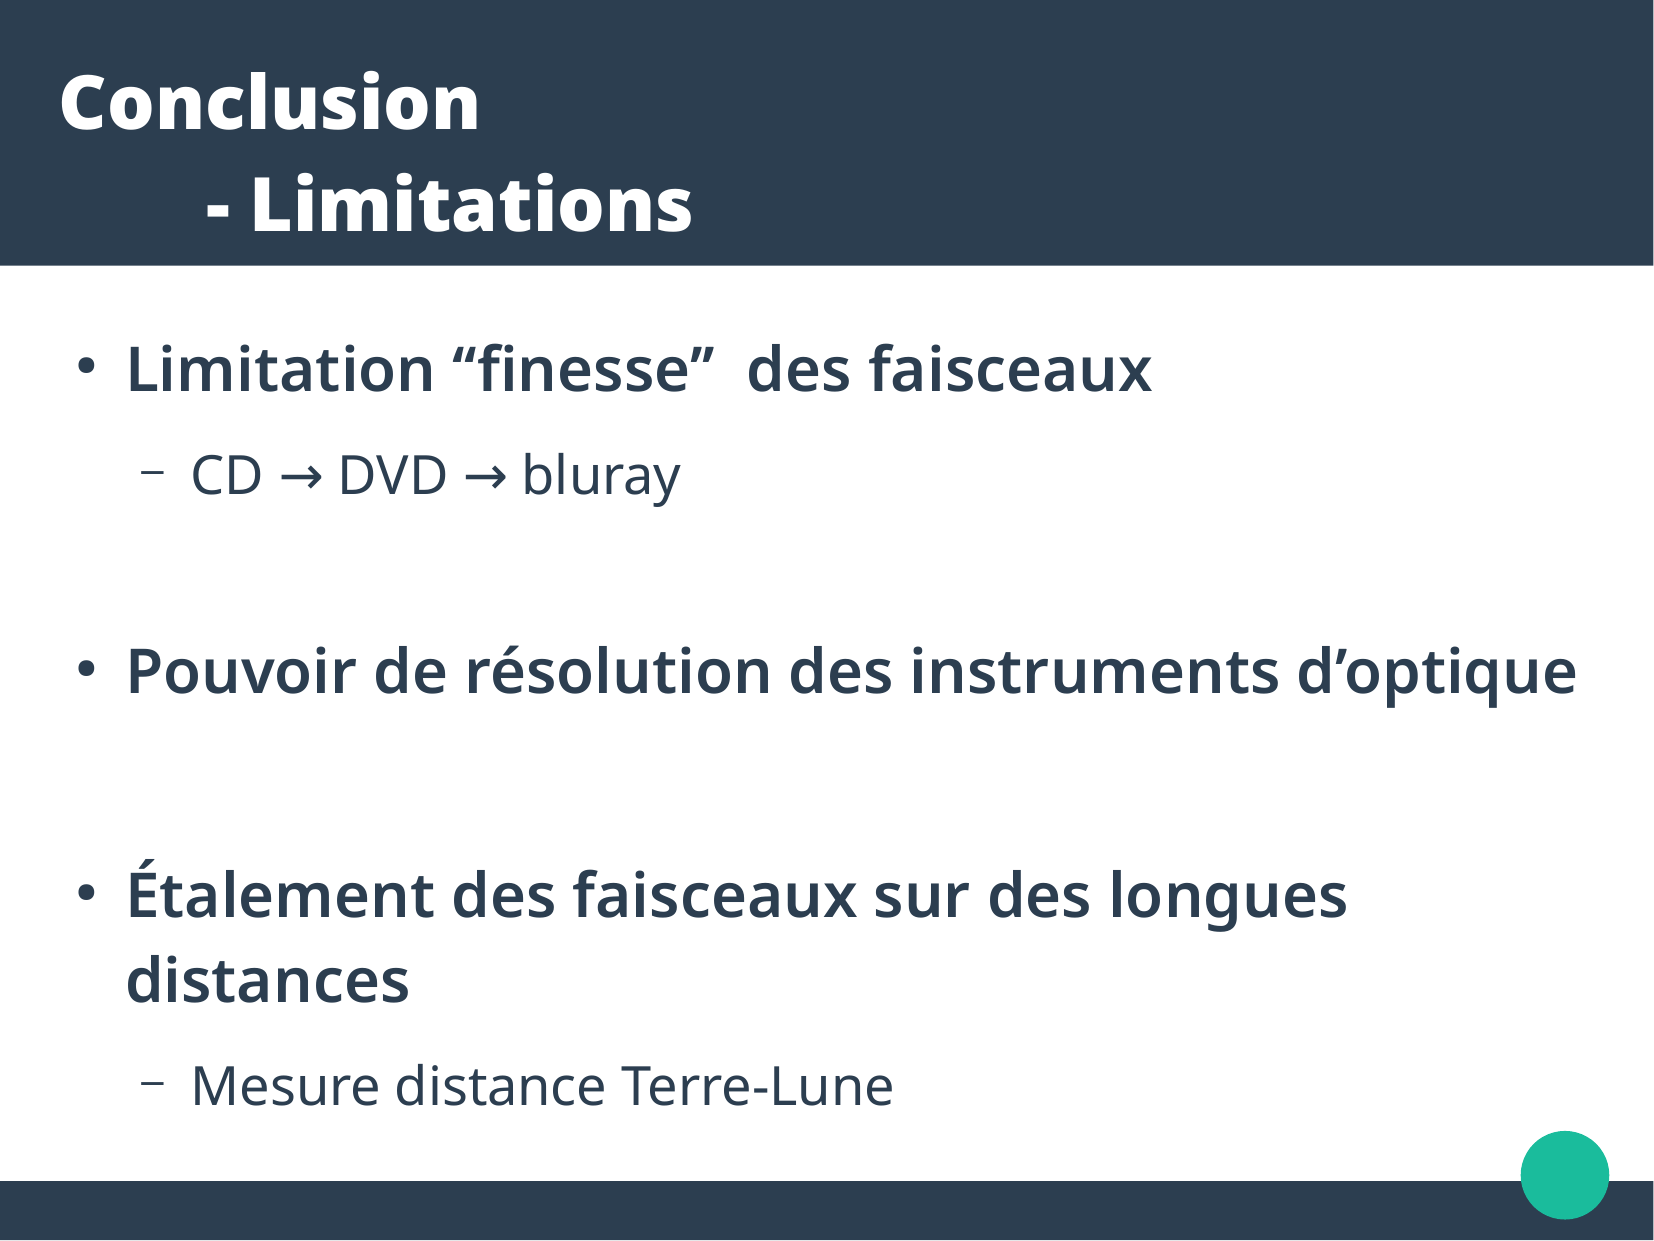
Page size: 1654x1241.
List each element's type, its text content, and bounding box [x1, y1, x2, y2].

list Limitation ‘‘finesse’’ des faisceaux CD → DVD → bluray Pouvoir de résolution des instruments d’optique Étalement des faisceaux sur des longues distances Mesure distance Terre-Lune [59, 324, 1595, 1152]
title Conclusion - Limitations [59, 49, 1595, 207]
